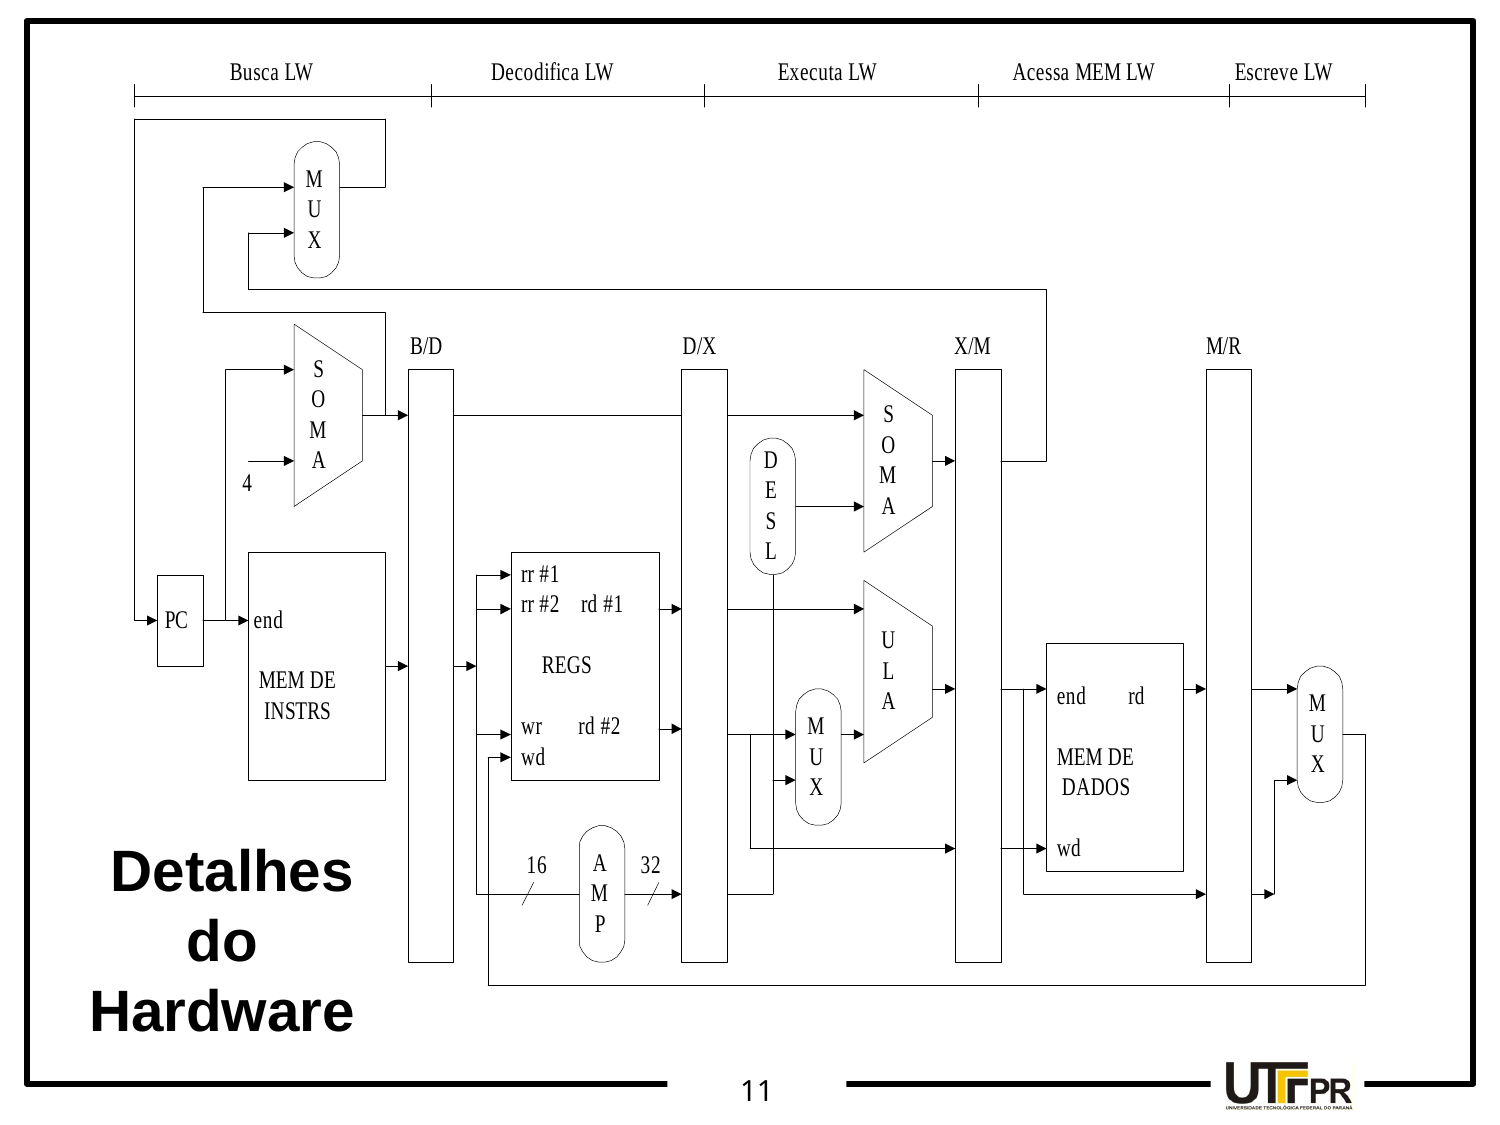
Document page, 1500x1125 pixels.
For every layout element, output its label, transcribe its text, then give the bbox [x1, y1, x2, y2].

chart [79, 51, 1421, 1012]
picture [1225, 1062, 1353, 1110]
title Detalhes do Hardware [47, 825, 398, 1051]
